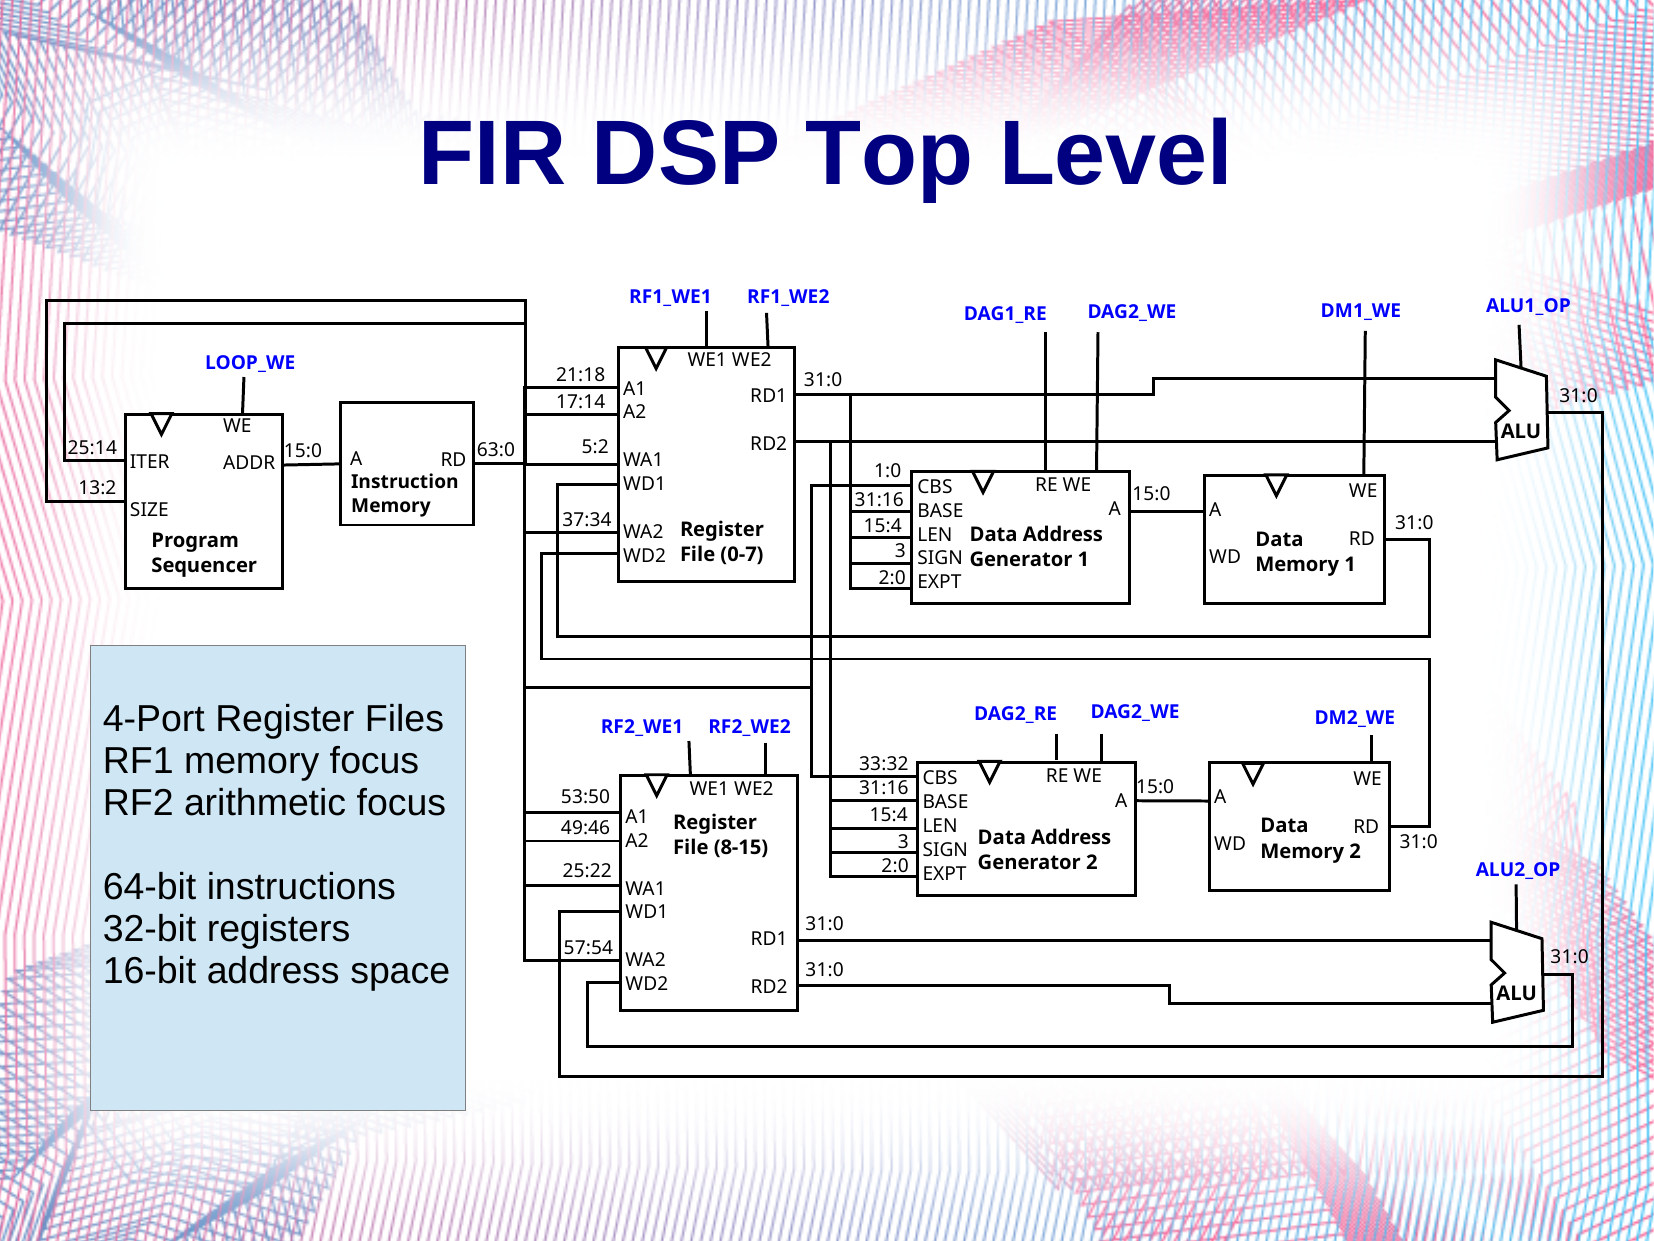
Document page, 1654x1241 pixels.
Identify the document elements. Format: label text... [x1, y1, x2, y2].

text_box [90, 645, 466, 690]
title FIR DSP Top Level [82, 49, 1571, 257]
text_box [90, 999, 466, 1111]
picture [0, 0, 1654, 1241]
text_box 4-Port Register Files RF1 memory focus RF2 arithmetic focus 64-bit instructions 32-bit registers 16-bit address space [88, 690, 466, 999]
